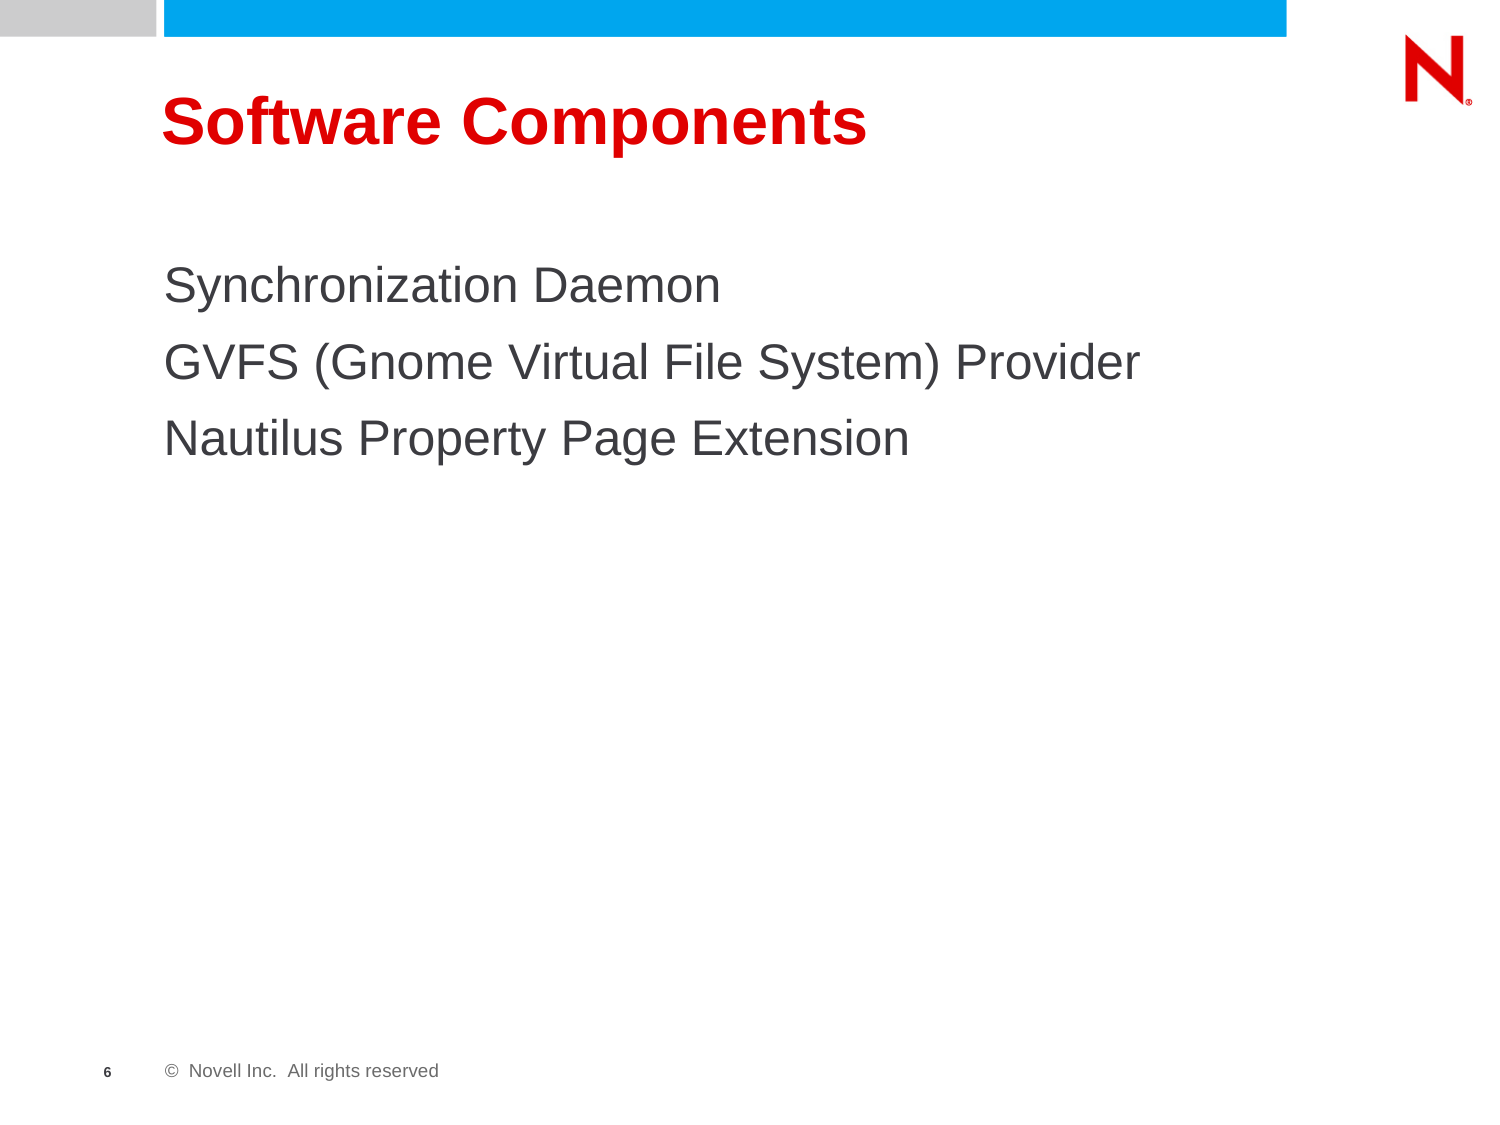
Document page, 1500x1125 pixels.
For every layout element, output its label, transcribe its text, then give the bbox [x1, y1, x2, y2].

title Software Components [161, 41, 1383, 205]
list Synchronization Daemon GVFS (Gnome Virtual File System) Provider Nautilus Property Page Extension [163, 254, 1404, 986]
picture [1403, 32, 1473, 107]
